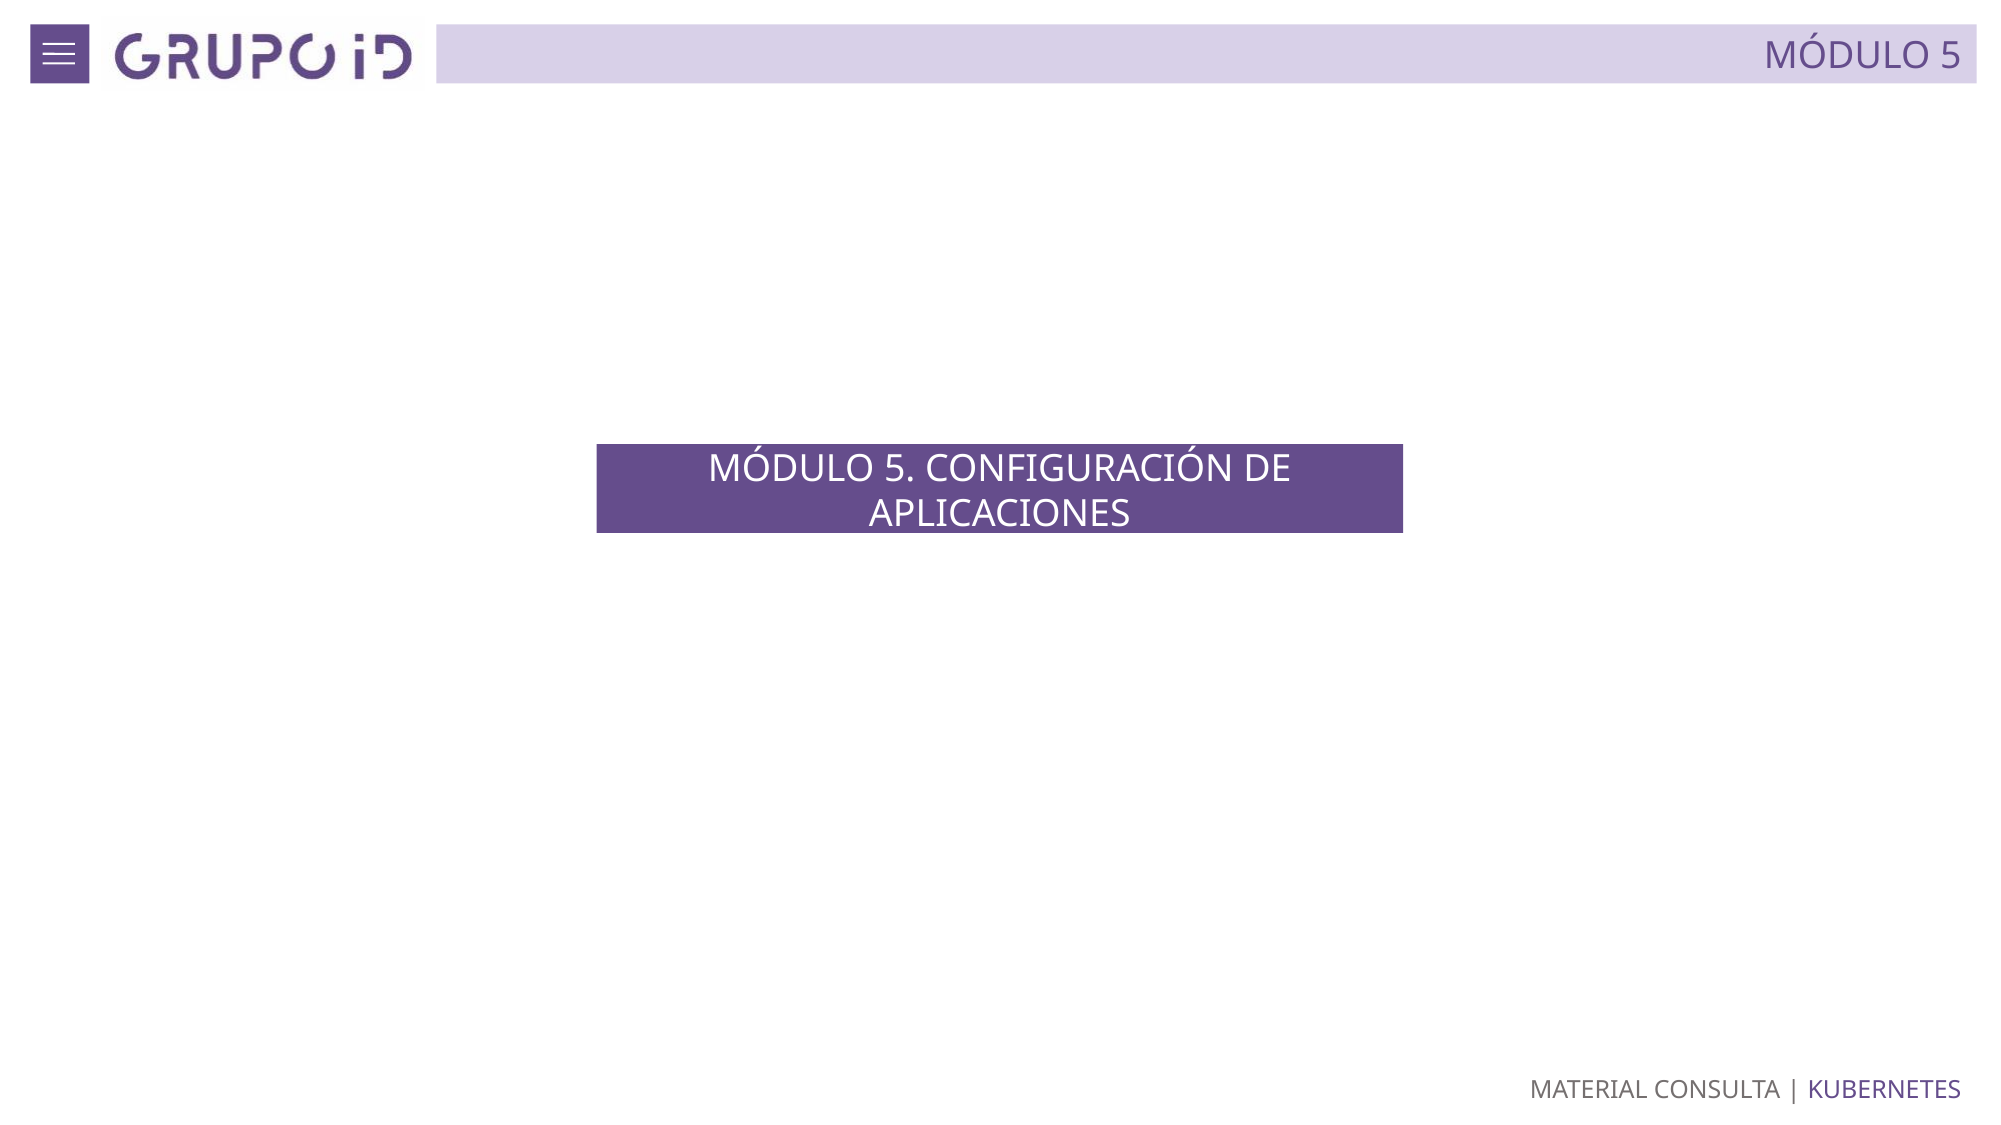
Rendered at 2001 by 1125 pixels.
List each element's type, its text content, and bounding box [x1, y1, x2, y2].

text_box MATERIAL CONSULTA | KUBERNETES [1331, 1069, 1977, 1125]
picture [101, 16, 425, 91]
text_box MÓDULO 5 [436, 24, 1977, 84]
text_box [30, 24, 90, 84]
text_box MÓDULO 5. CONFIGURACIÓN DE APLICACIONES [596, 444, 1404, 533]
